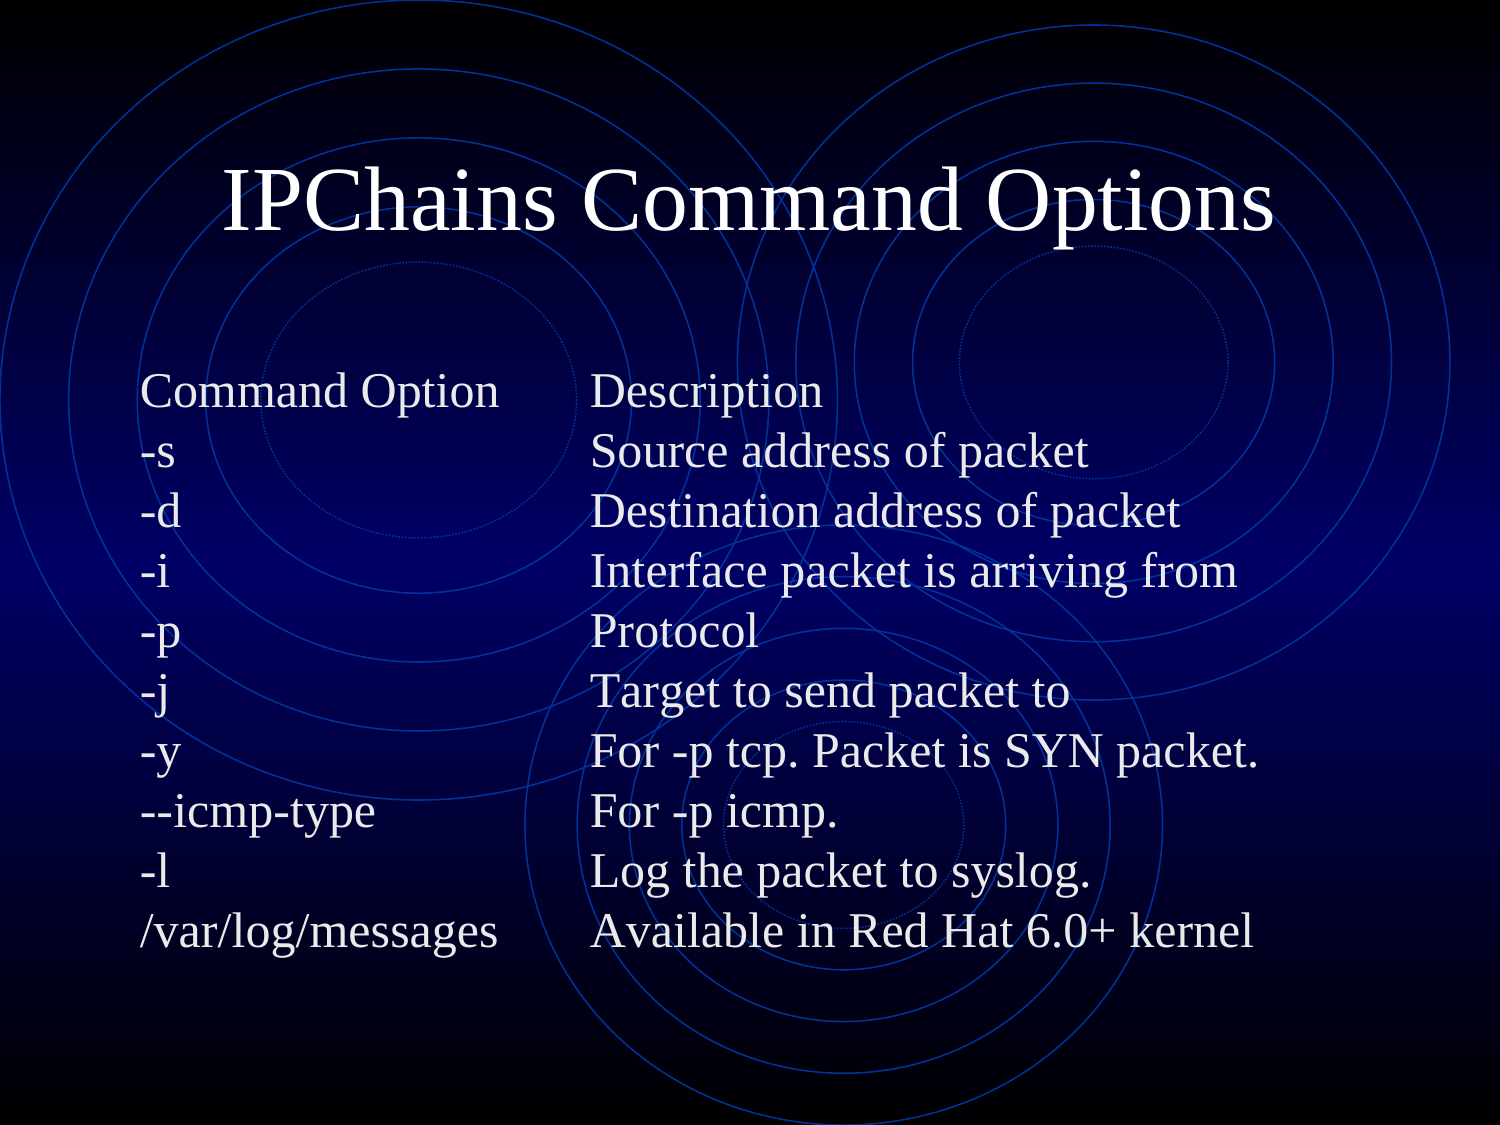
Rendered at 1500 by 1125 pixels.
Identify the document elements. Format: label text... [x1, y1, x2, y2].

text_box Command Option Description -s Source address of packet -d Destination address of packet -i Interface packet is arriving from -p Protocol -j Target to send packet to -y For -p tcp. Packet is SYN packet. --icmp-type For -p icmp. -l Log the packet to syslog. /var/log/messages Available in Red Hat 6.0+ kernel [124, 350, 1363, 1057]
title IPChains Command Options [112, 99, 1388, 288]
